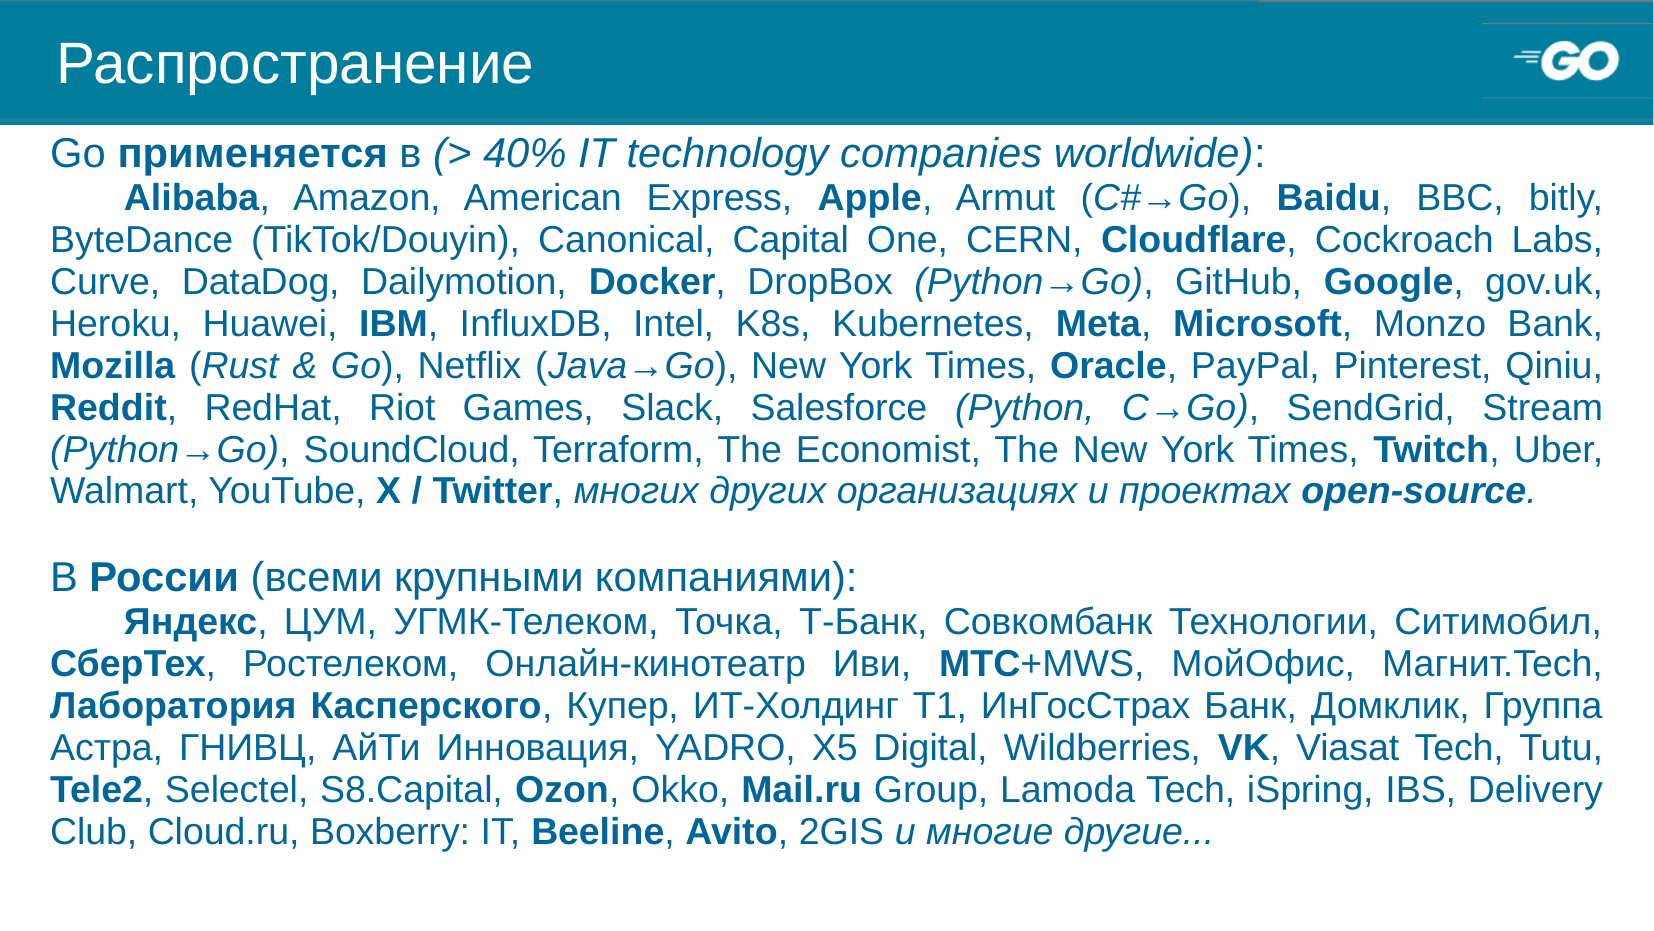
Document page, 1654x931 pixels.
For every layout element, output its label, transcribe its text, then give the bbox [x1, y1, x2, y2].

text_box Go применяется в (> 40% IT technology companies worldwide): Alibaba, Amazon, American Express, Apple, Armut (C#→Go), Baidu, BBC, bitly, ByteDance (TikTok/Douyin), Canonical, Capital One, CERN, Cloudflare, Cockroach Labs, Curve, DataDog, Dailymotion, Docker, DropBox (Python→Go), GitHub, Google, gov.uk, Heroku, Huawei, IBM, InfluxDB, Intel, K8s, Kubernetes, Meta, Microsoft, Monzo Bank, Mozilla (Rust & Go), Netflix (Java→Go), New York Times, Oracle, PayPal, Pinterest, Qiniu, Reddit, RedHat, Riot Games, Slack, Salesforce (Python, C→Go), SendGrid, Stream (Python→Go), SoundCloud, Terraform, The Economist, The New York Times, Twitch, Uber, Walmart, YouTube, X / Twitter, многих других организациях и проектах open-source. В России (всеми крупными компаниями): Яндекс, ЦУМ, УГМК-Телеком, Точка, Т-Банк, Совкомбанк Технологии, Ситимобил, СберТех, Ростелеком, Онлайн-кинотеатр Иви, МТС+MWS, МойОфис, Магнит.Tech, Лаборатория Касперского, Купер, ИТ-Холдинг Т1, ИнГосСтрах Банк, Домклик, Группа Астра, ГНИВЦ, АйТи Инновация, YADRO, X5 Digital, Wildberries, VK, Viasat Tech, Tutu, Tele2, Selectel, S8.Capital, Ozon, Okko, Mail.ru Group, Lamoda Tech, iSpring, IBS, Delivery Club, Cloud.ru, Boxberry: IT, Beeline, Avito, 2GIS и многие другие... [35, 122, 1619, 881]
text_box Распространение [41, 23, 1495, 104]
picture [1542, 41, 1619, 81]
